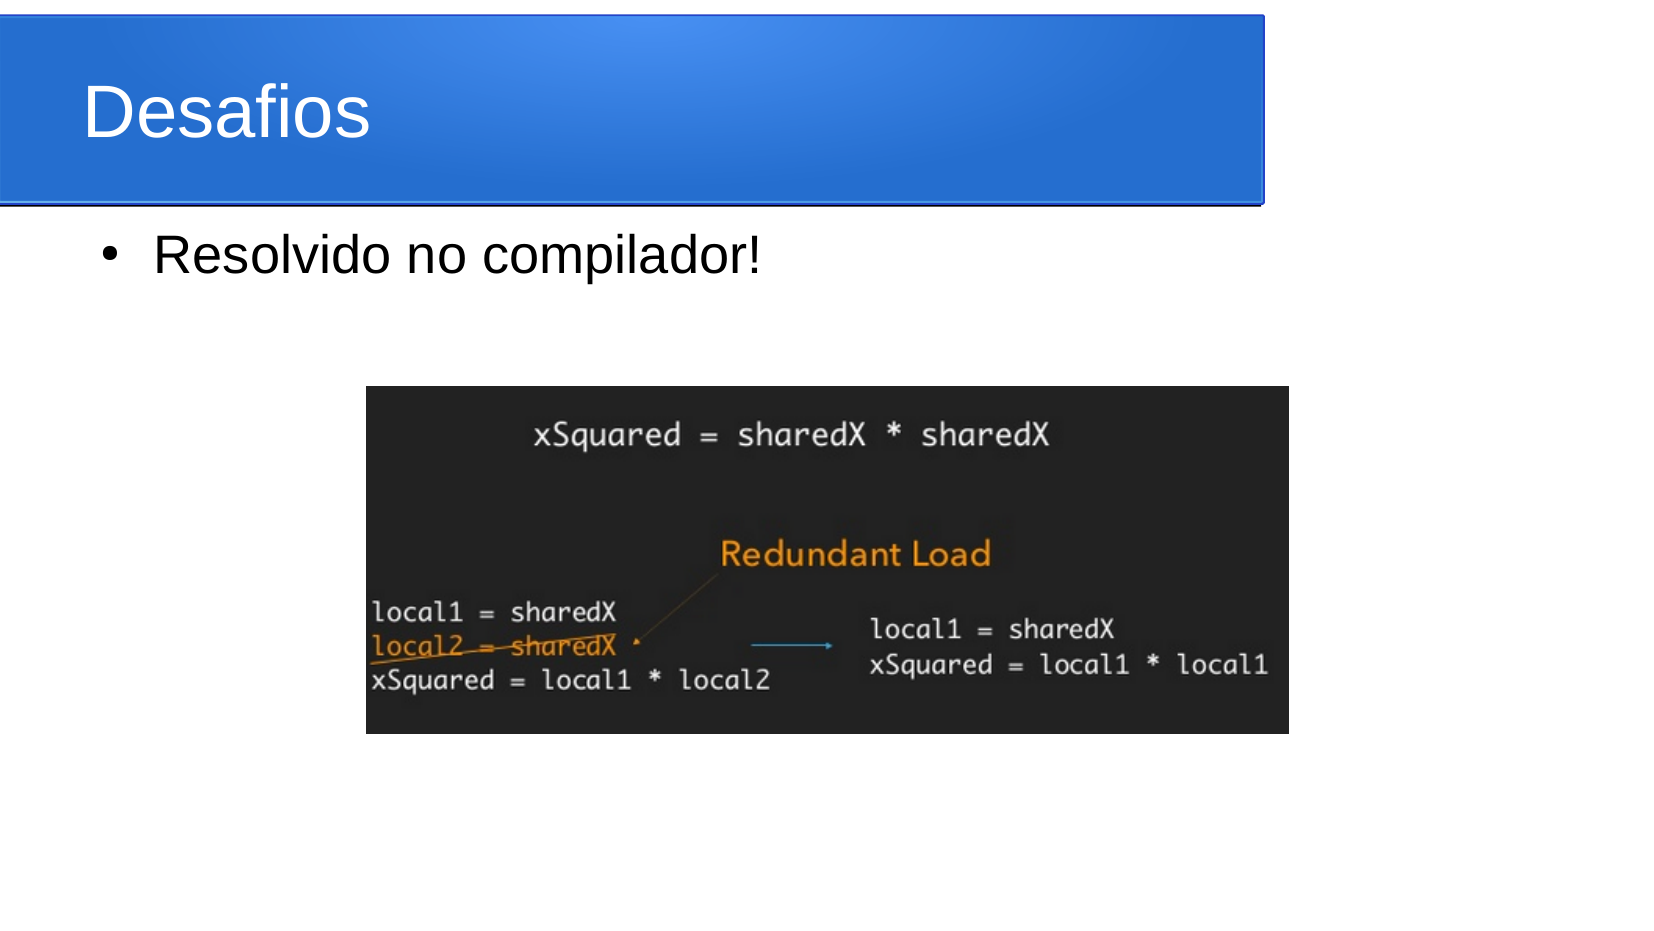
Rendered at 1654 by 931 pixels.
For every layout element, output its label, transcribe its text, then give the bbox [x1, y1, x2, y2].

picture [366, 386, 1289, 734]
list Resolvido no compilador! [82, 224, 1571, 764]
title Desafios [82, 35, 1235, 189]
